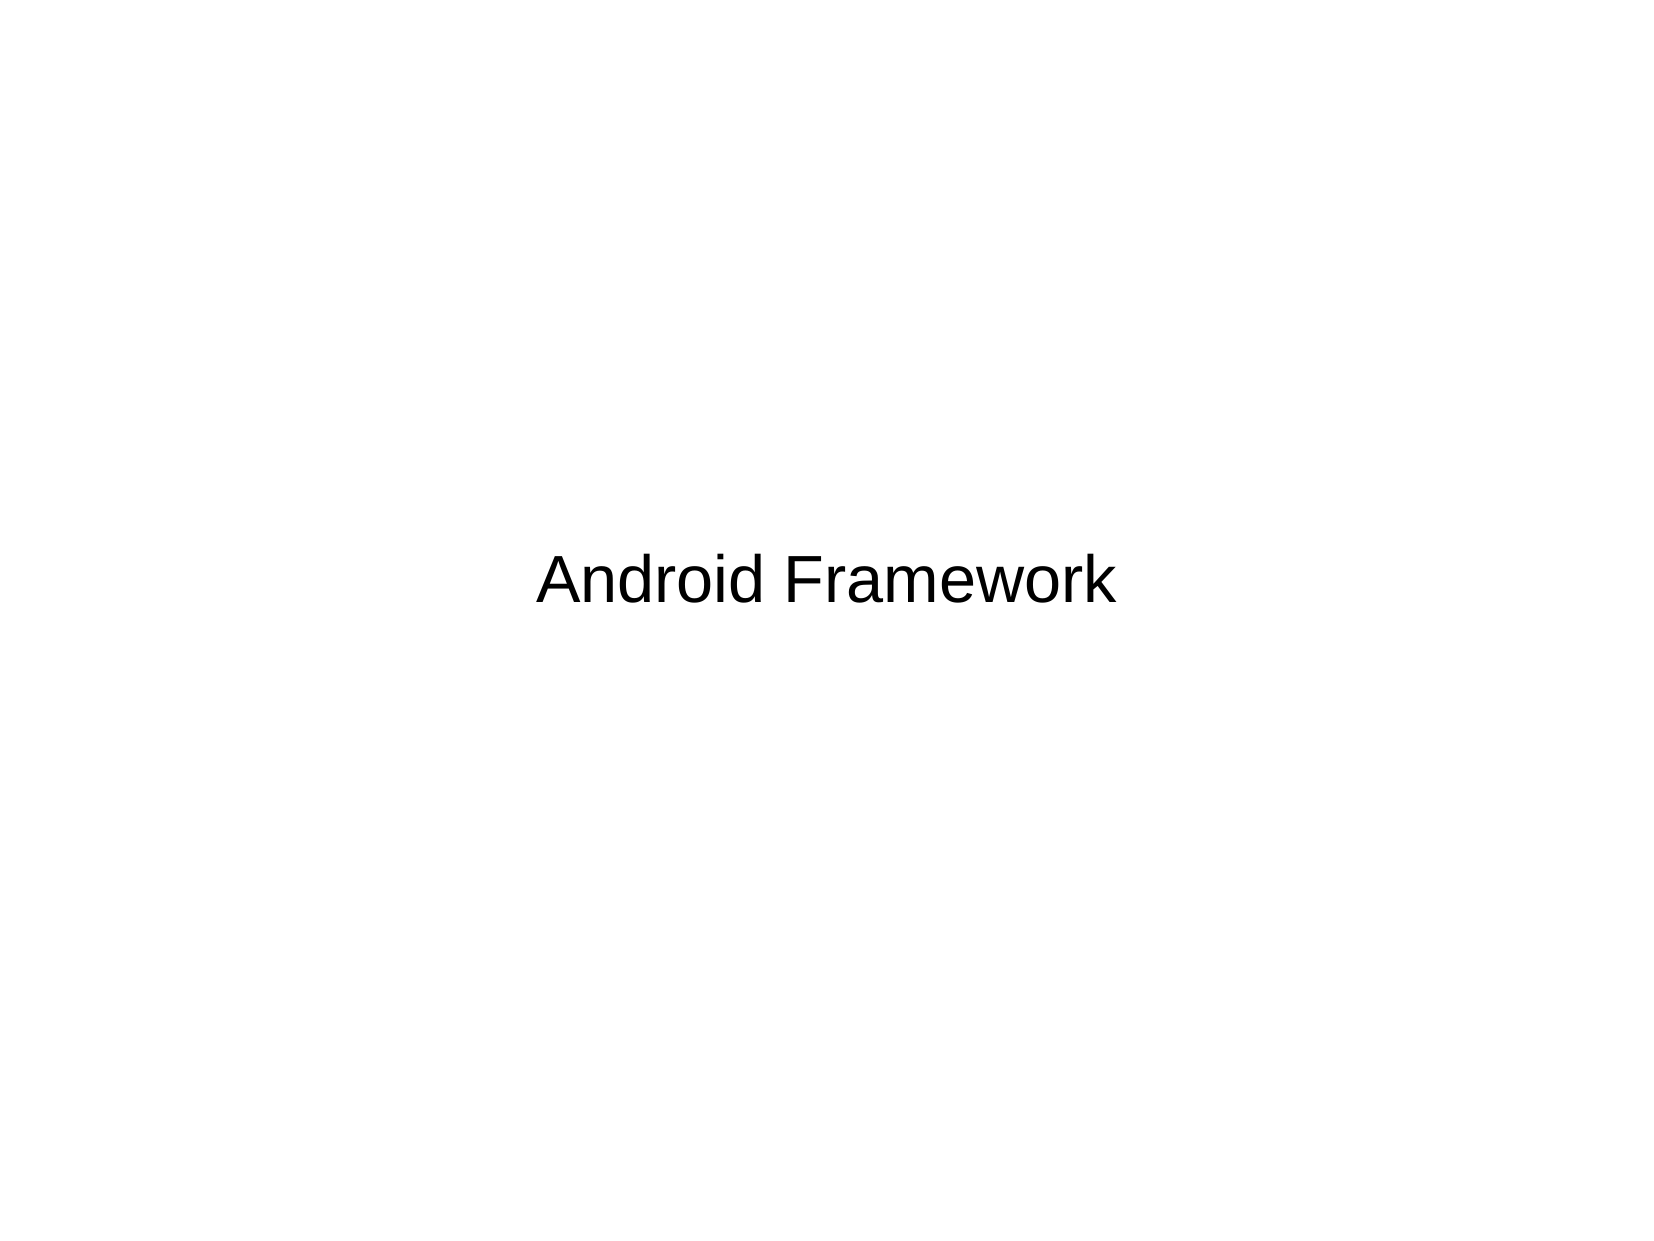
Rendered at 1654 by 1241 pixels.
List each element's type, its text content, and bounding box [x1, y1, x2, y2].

subtitle Android Framework [82, 49, 1571, 1109]
